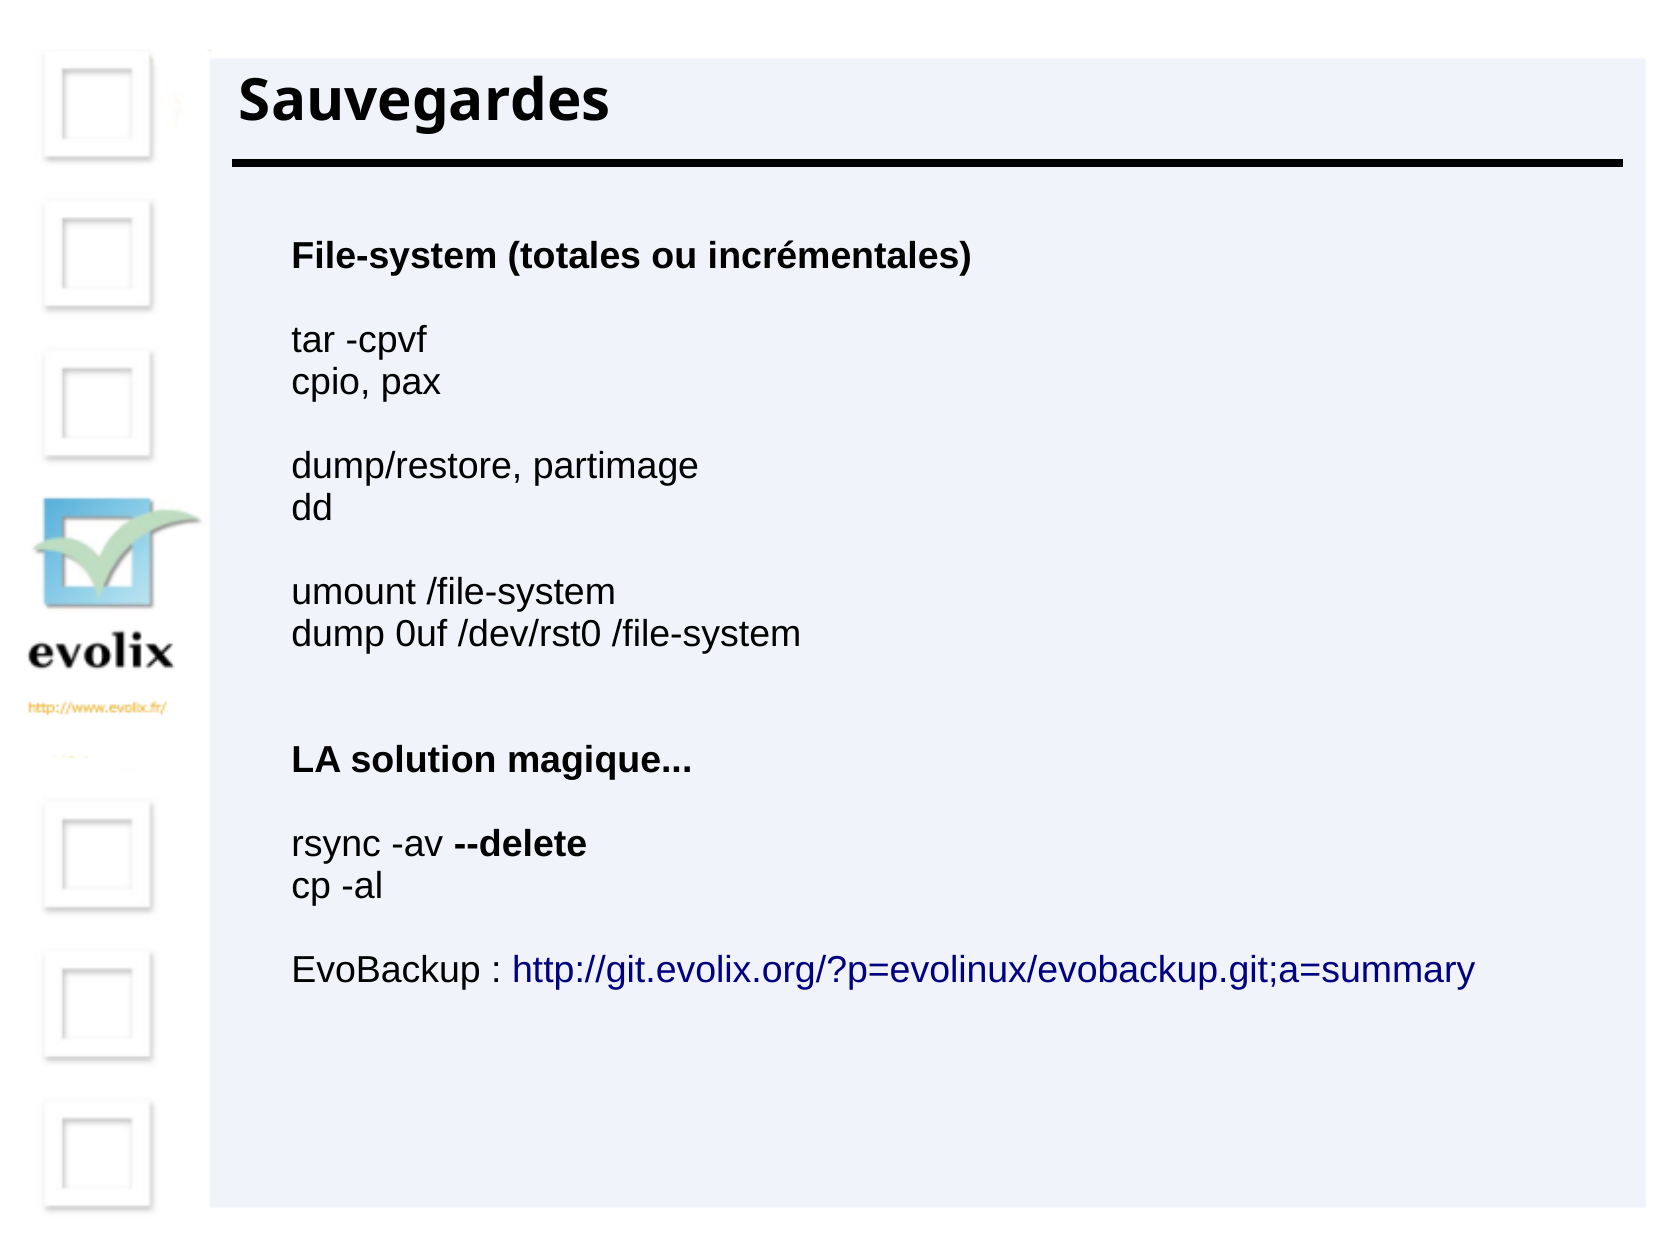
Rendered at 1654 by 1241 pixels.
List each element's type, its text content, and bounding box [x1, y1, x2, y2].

title Sauvegardes [238, 0, 1531, 196]
picture [0, 49, 1654, 1218]
text_box File-system (totales ou incrémentales) tar -cpvf cpio, pax dump/restore, partimage dd umount /file-system dump 0uf /dev/rst0 /file-system LA solution magique... rsync -av --delete cp -al EvoBackup : http://git.evolix.org/?p=evolinux/evobackup.git;a=summary [276, 227, 1513, 1124]
